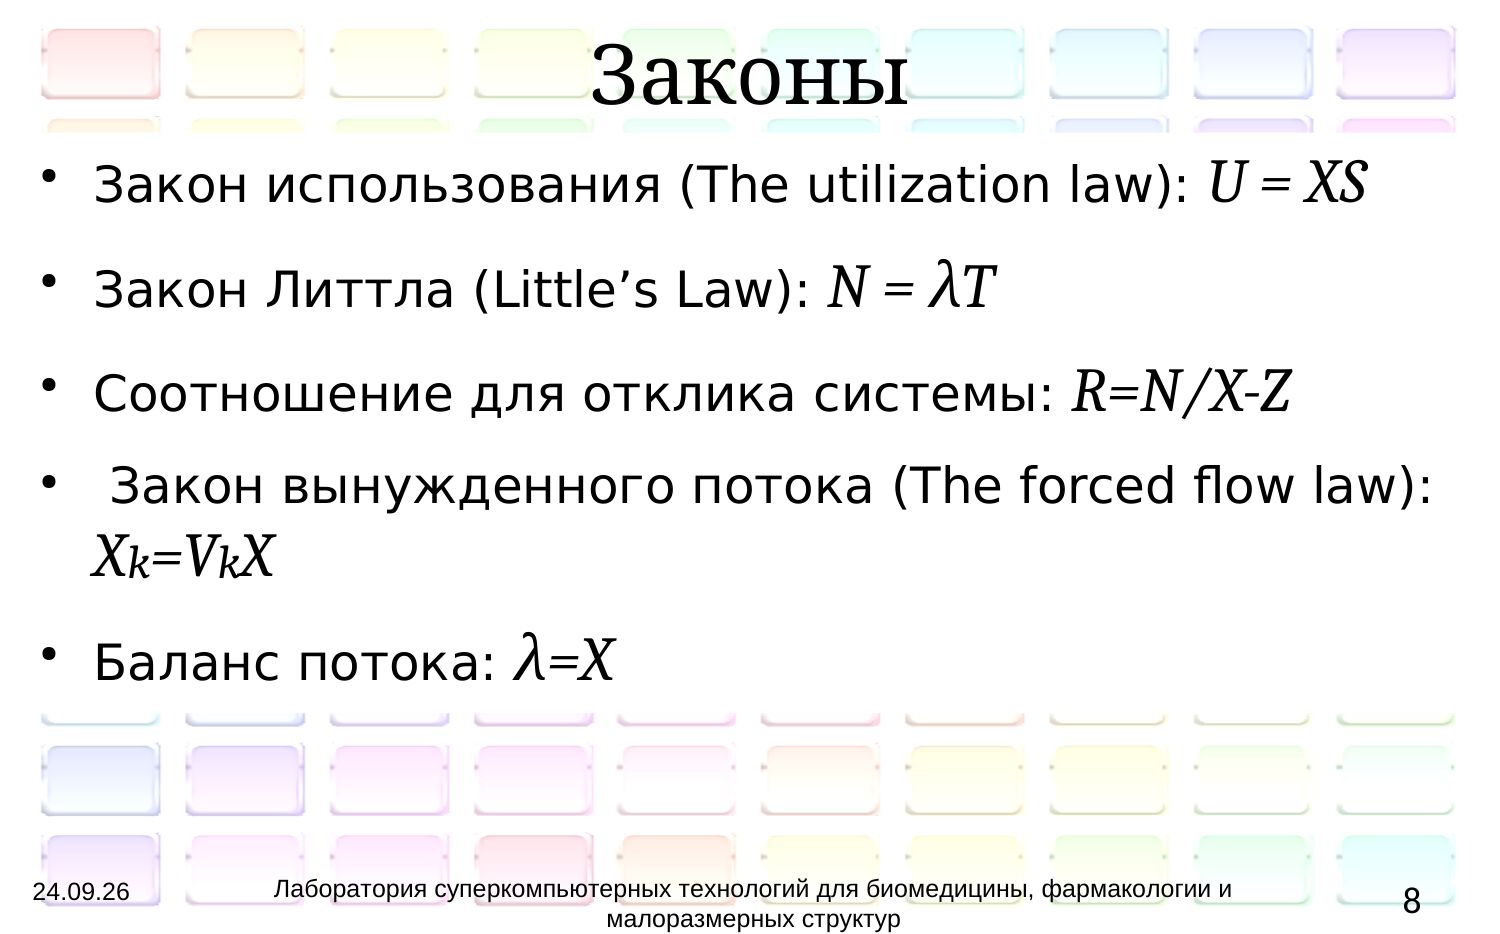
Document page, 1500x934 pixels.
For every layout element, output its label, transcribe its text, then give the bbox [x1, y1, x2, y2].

title Законы [75, 13, 1425, 129]
text_box <number> [1387, 868, 1500, 934]
list Закон использования (The utilization law): U = XS Закон Литтла (Little’s Law): N = λT Соотношение для отклика системы: R=N/X-Z Закон вынужденного потока (The forced flow law): Xk=VkX Баланс потока: λ=X [7, 132, 1475, 714]
text_box 25.11.12 [17, 868, 184, 918]
picture [0, 0, 1500, 933]
text_box Лаборатория суперкомпьютерных технологий для биомедицины, фармакологии и малоразмерных структур [171, 864, 1447, 934]
